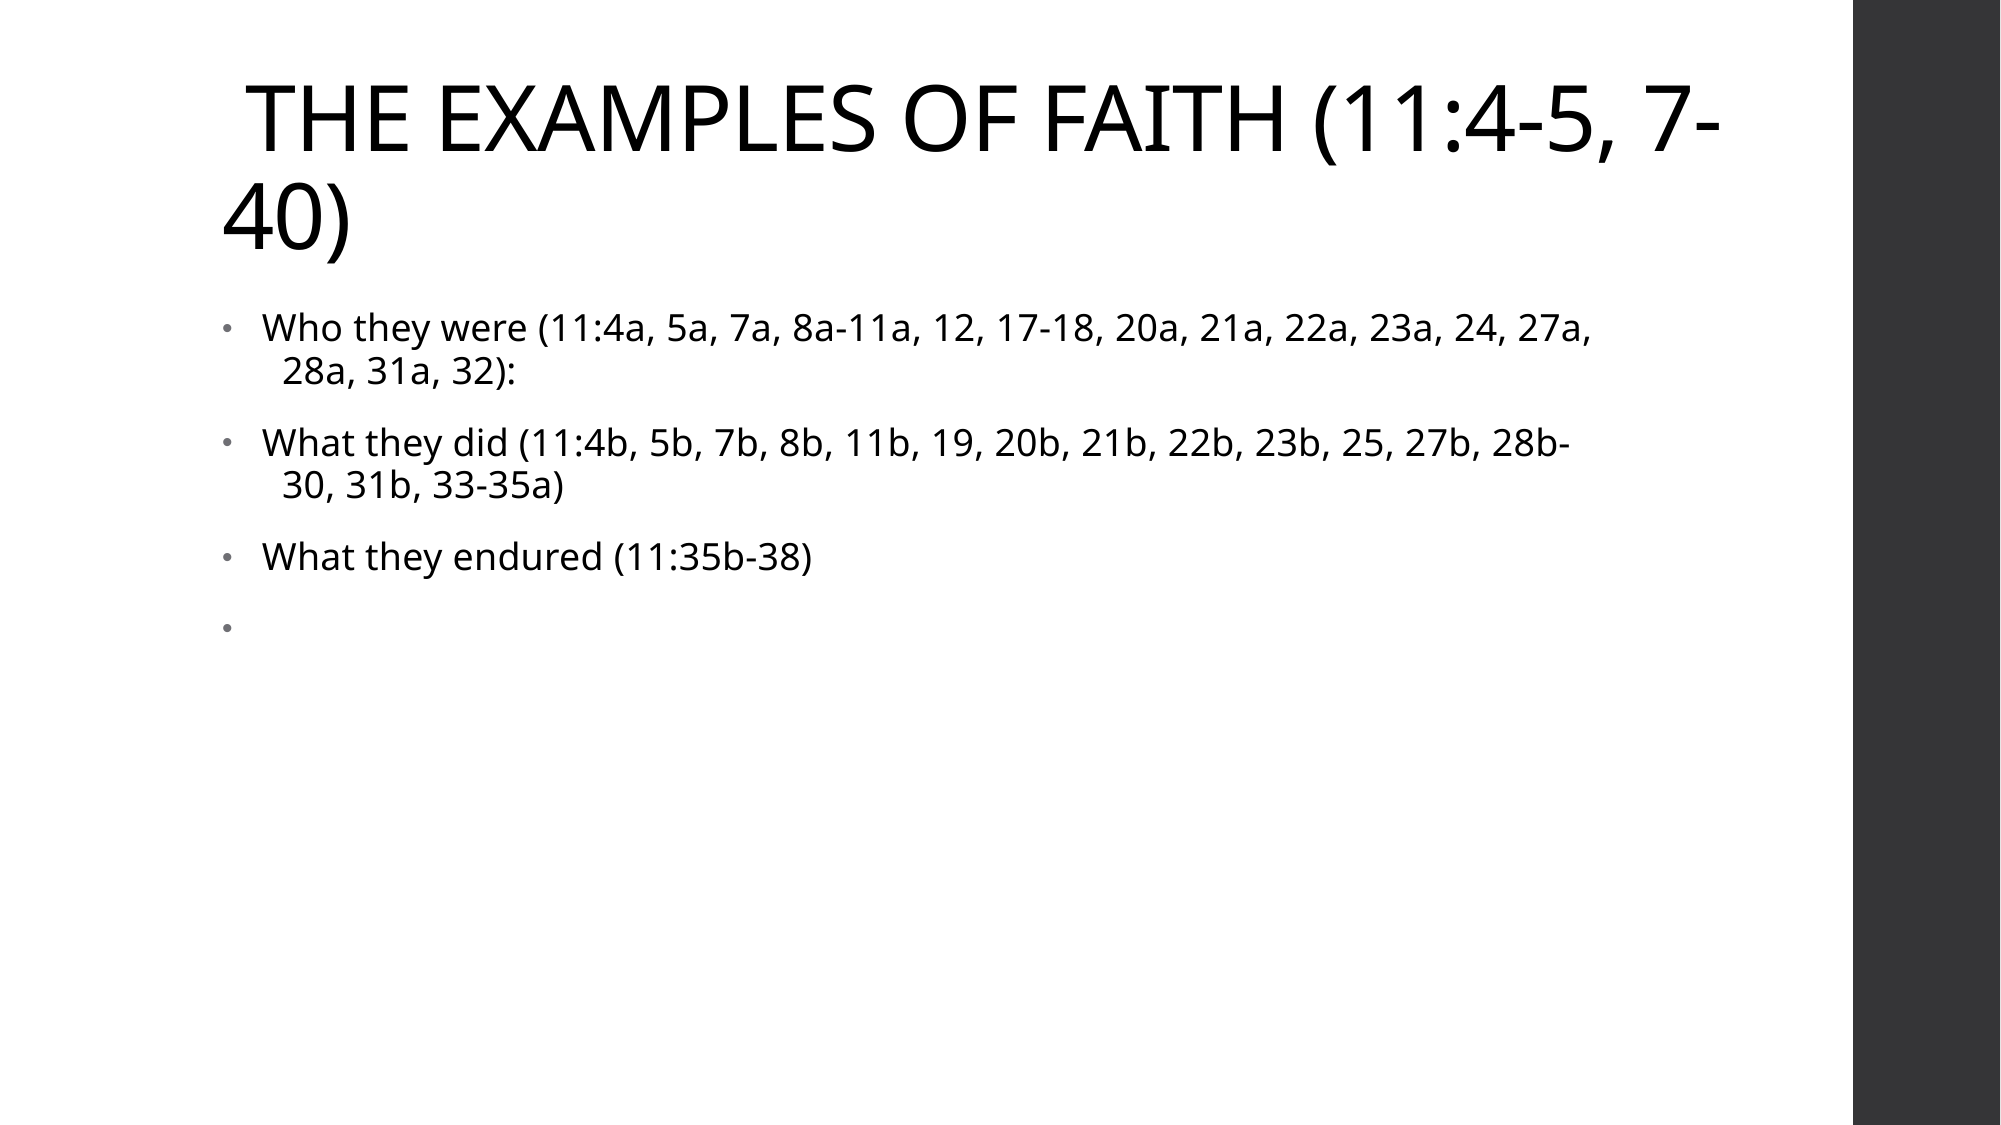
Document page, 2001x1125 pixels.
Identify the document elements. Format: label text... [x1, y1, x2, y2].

list Who they were (11:4a, 5a, 7a, 8a-11a, 12, 17-18, 20a, 21a, 22a, 23a, 24, 27a, 28a, 31a, 32): What they did (11:4b, 5b, 7b, 8b, 11b, 19, 20b, 21b, 22b, 23b, 25, 27b, 28b-30, 31b, 33-35a) What they endured (11:35b-38) [206, 299, 1617, 1014]
title THE EXAMPLES OF FAITH (11:4-5, 7-40) [206, 60, 1797, 278]
